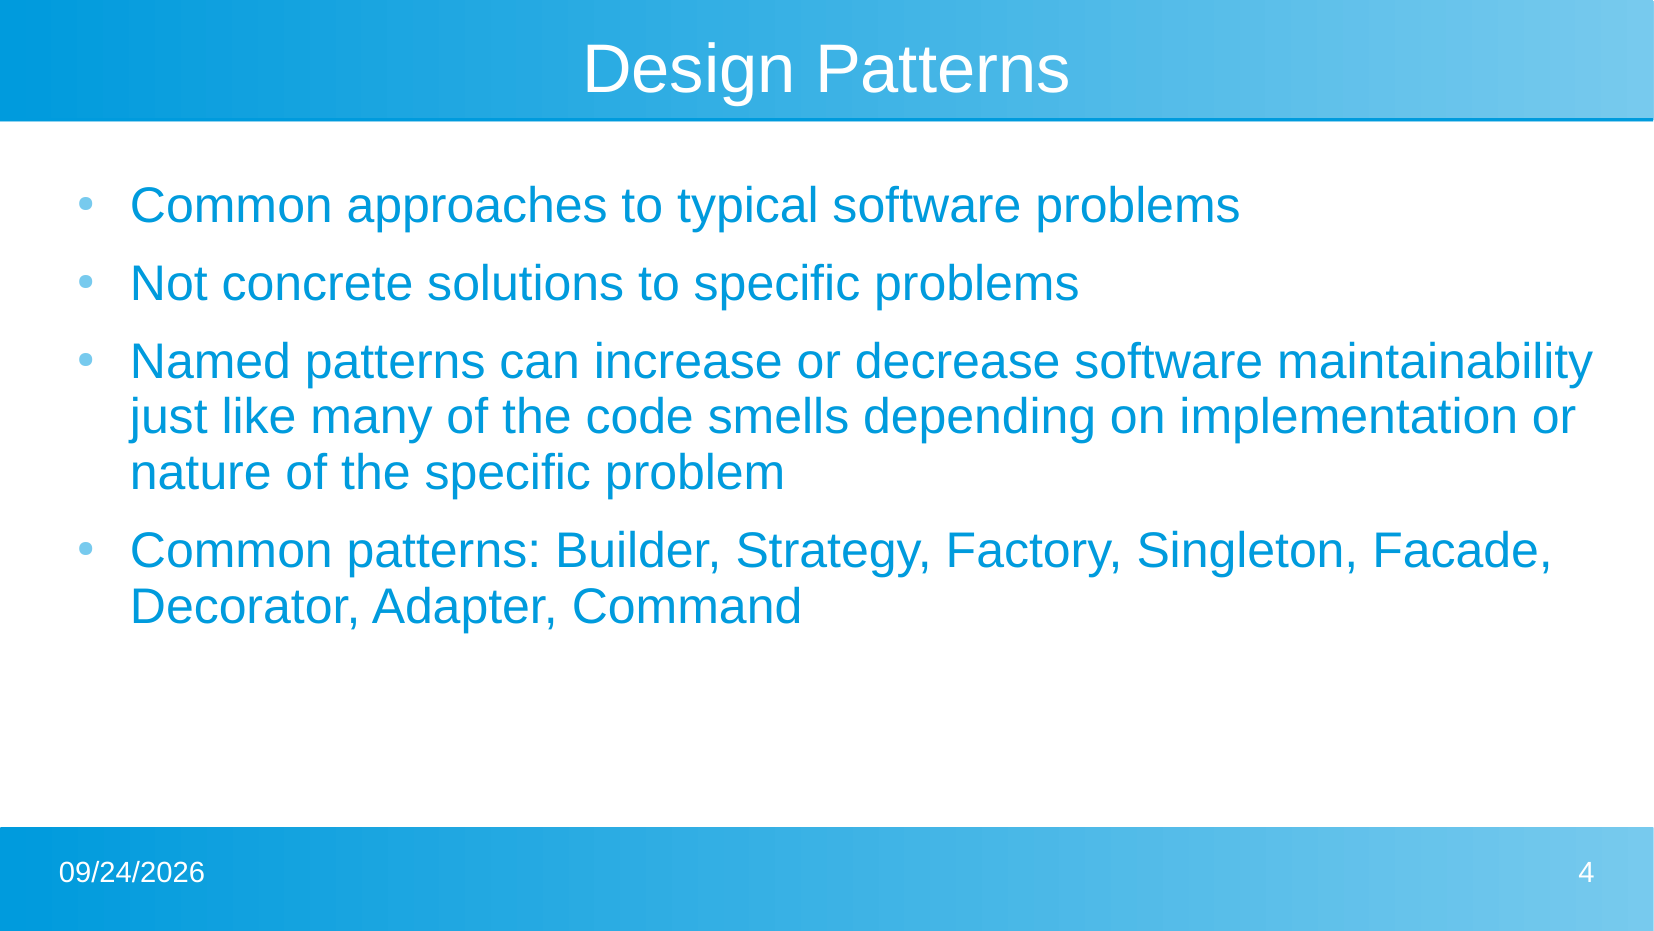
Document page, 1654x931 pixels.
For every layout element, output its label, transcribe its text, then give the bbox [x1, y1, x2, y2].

title Design Patterns [59, 29, 1595, 108]
list Common approaches to typical software problems Not concrete solutions to specific problems Named patterns can increase or decrease software maintainability just like many of the code smells depending on implementation or nature of the specific problem Common patterns: Builder, Strategy, Factory, Singleton, Facade, Decorator, Adapter, Command [59, 177, 1595, 768]
